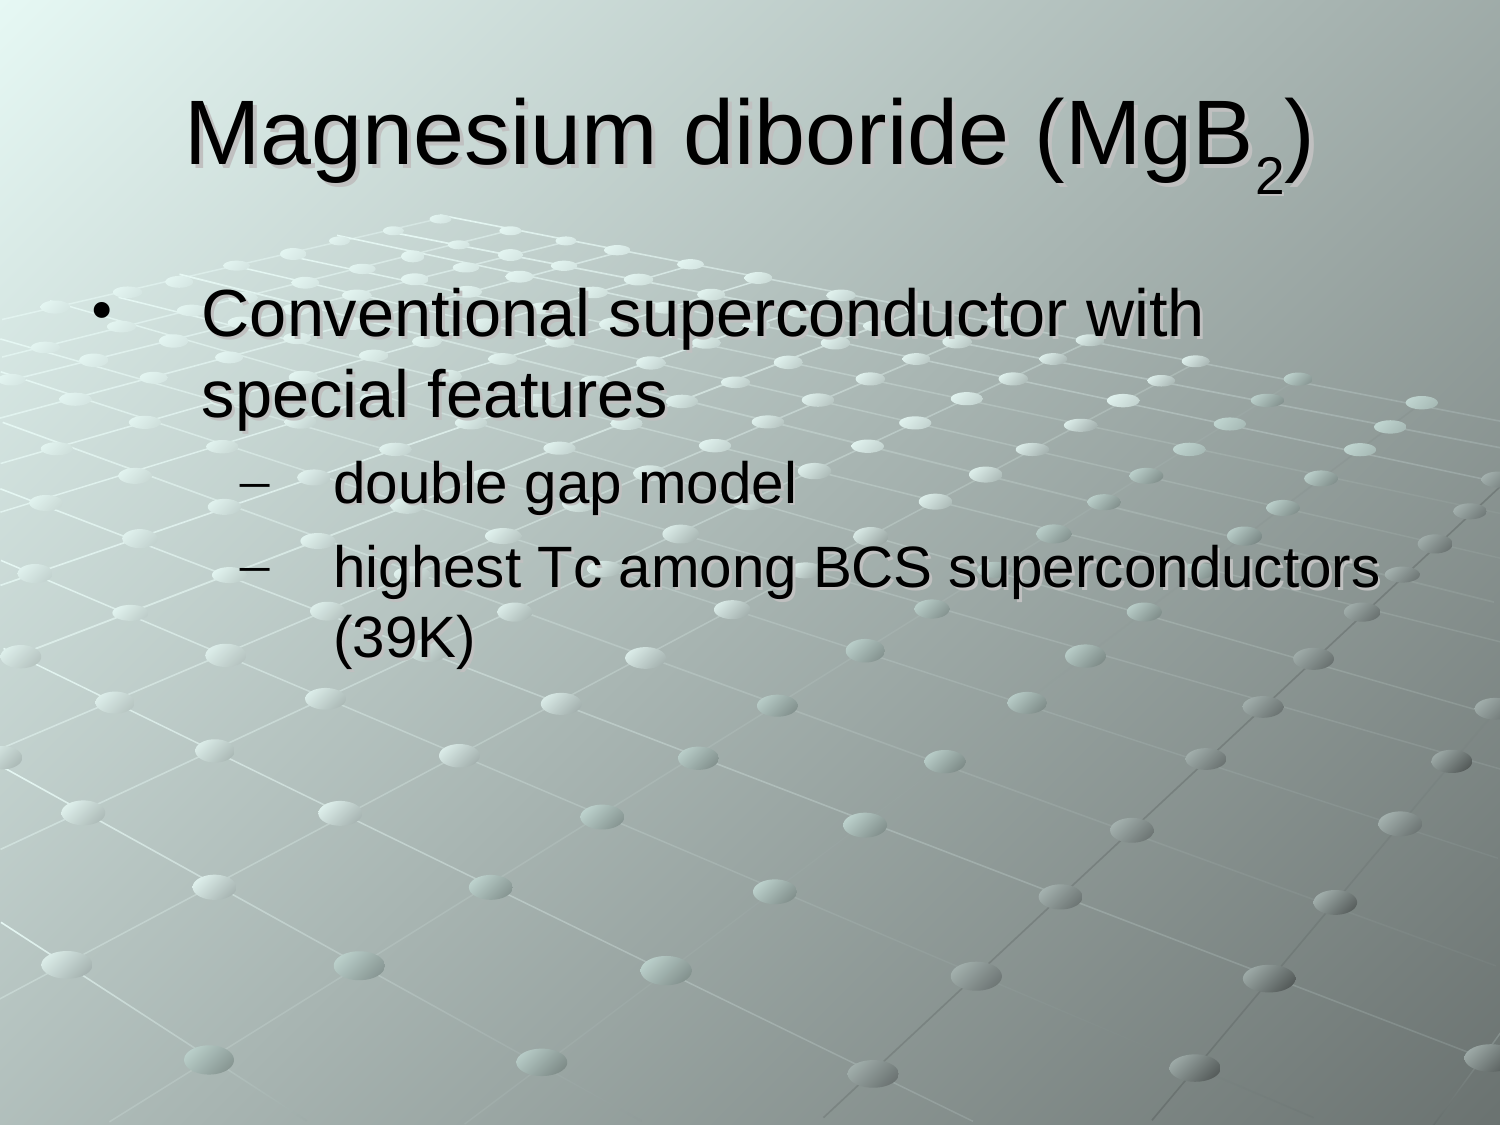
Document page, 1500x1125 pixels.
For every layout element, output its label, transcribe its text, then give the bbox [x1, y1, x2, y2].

list Conventional superconductor with special features double gap model highest Tc among BCS superconductors (39K) [75, 262, 1425, 1005]
title Magnesium diboride (MgB2) [75, 44, 1425, 233]
